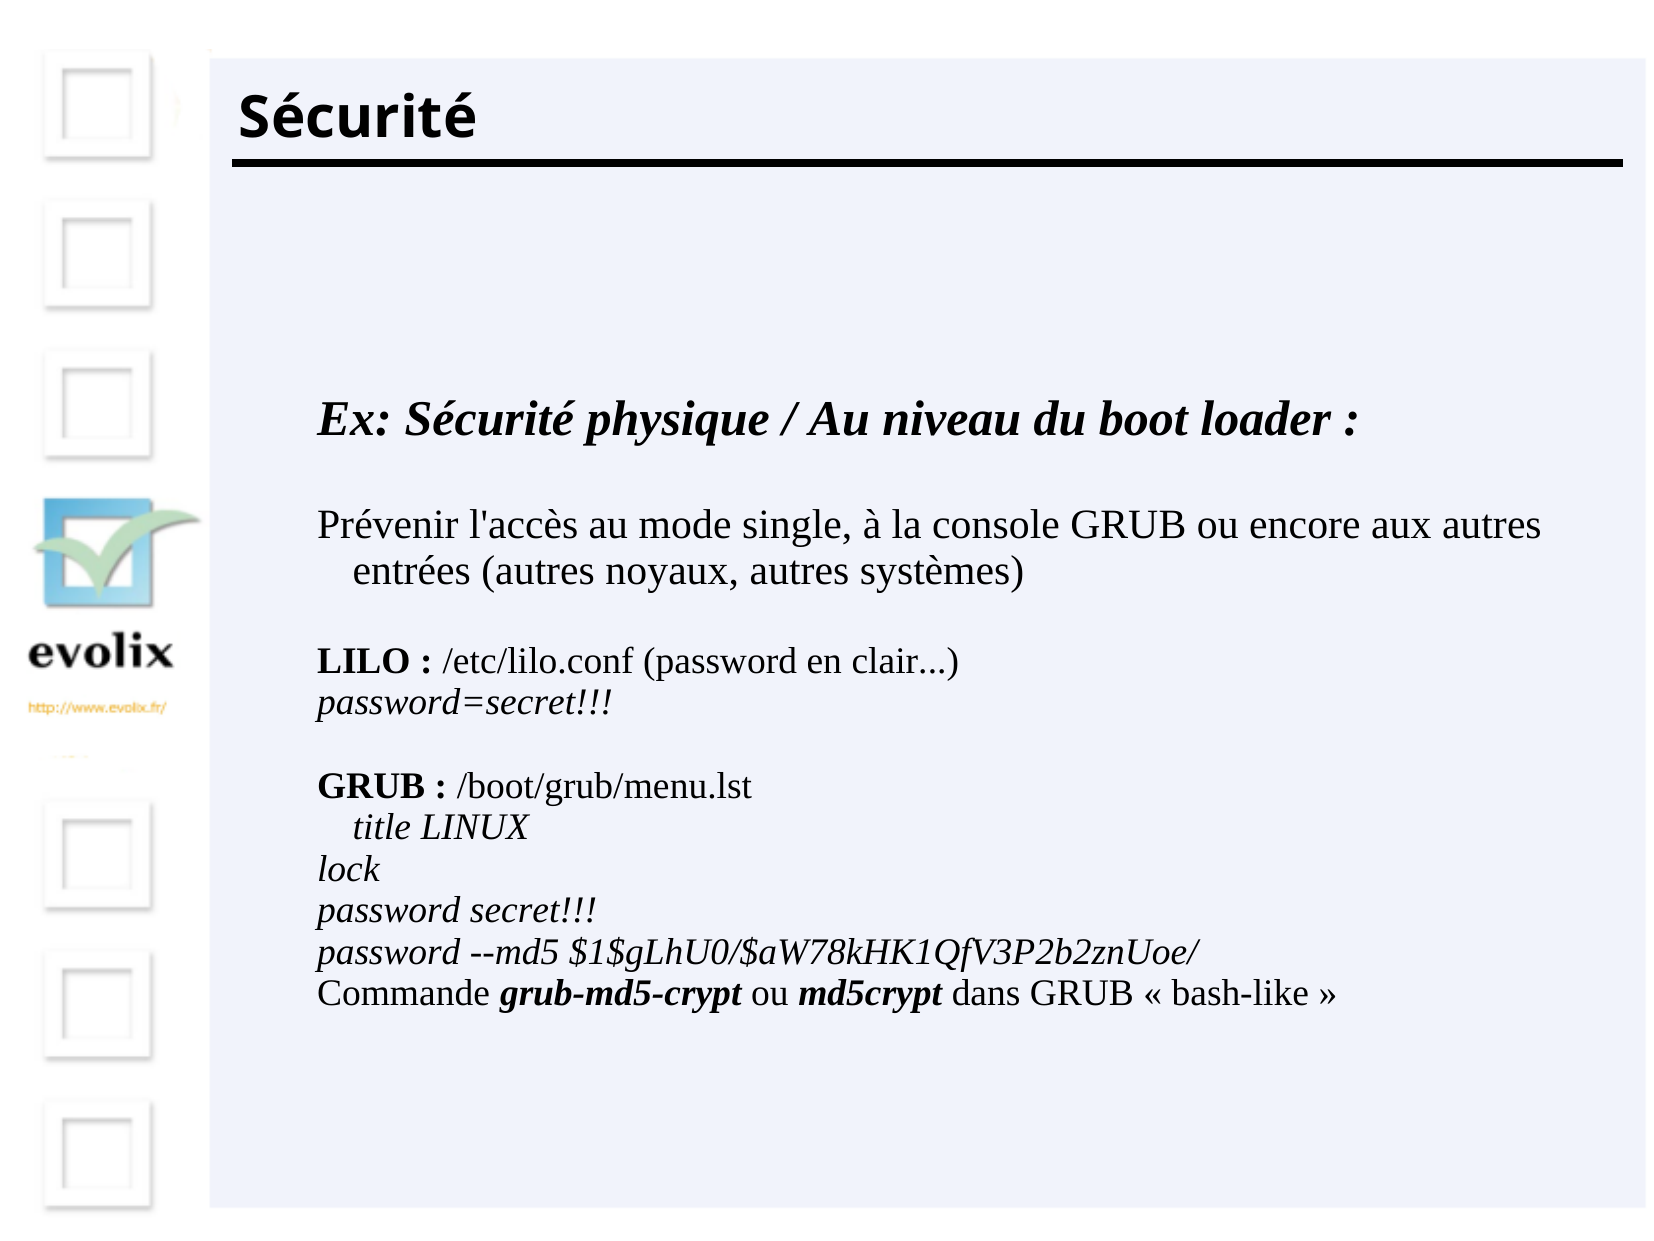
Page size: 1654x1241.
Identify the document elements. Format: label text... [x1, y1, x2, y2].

subtitle Ex: Sécurité physique / Au niveau du boot loader : Prévenir l'accès au mode single, à la console GRUB ou encore aux autres entrées (autres noyaux, autres systèmes) LILO : /etc/lilo.conf (password en clair...) password=secret!!! GRUB : /boot/grub/menu.lst title LINUX lock password secret!!! password --md5 $1$gLhU0/$aW78kHK1QfV3P2b2znUoe/ Commande grub-md5-crypt ou md5crypt dans GRUB « bash-like » [281, 238, 1545, 1166]
picture [0, 49, 1654, 1218]
title Sécurité [238, 0, 1389, 230]
